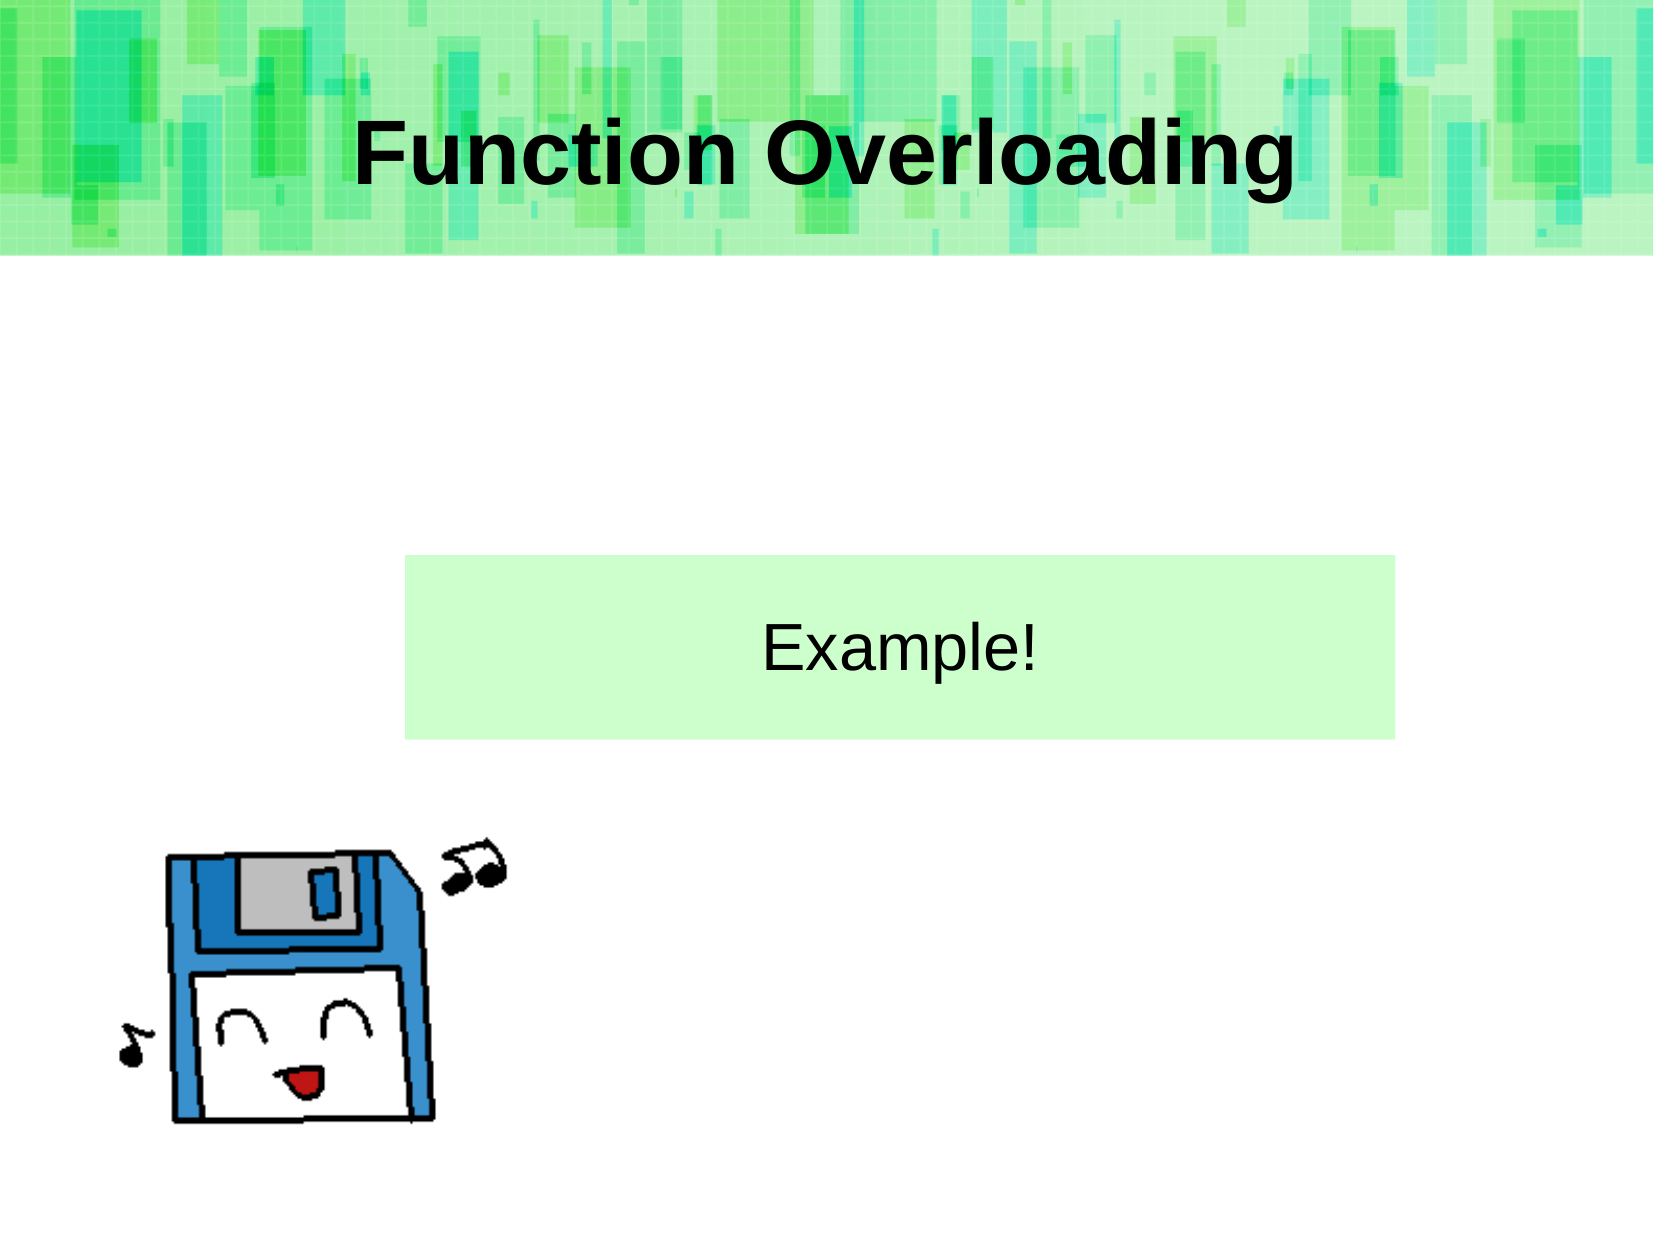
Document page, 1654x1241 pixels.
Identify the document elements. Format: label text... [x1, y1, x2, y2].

title Function Overloading [82, 49, 1571, 257]
picture [0, 0, 1654, 1241]
text_box Example! [405, 555, 1396, 740]
